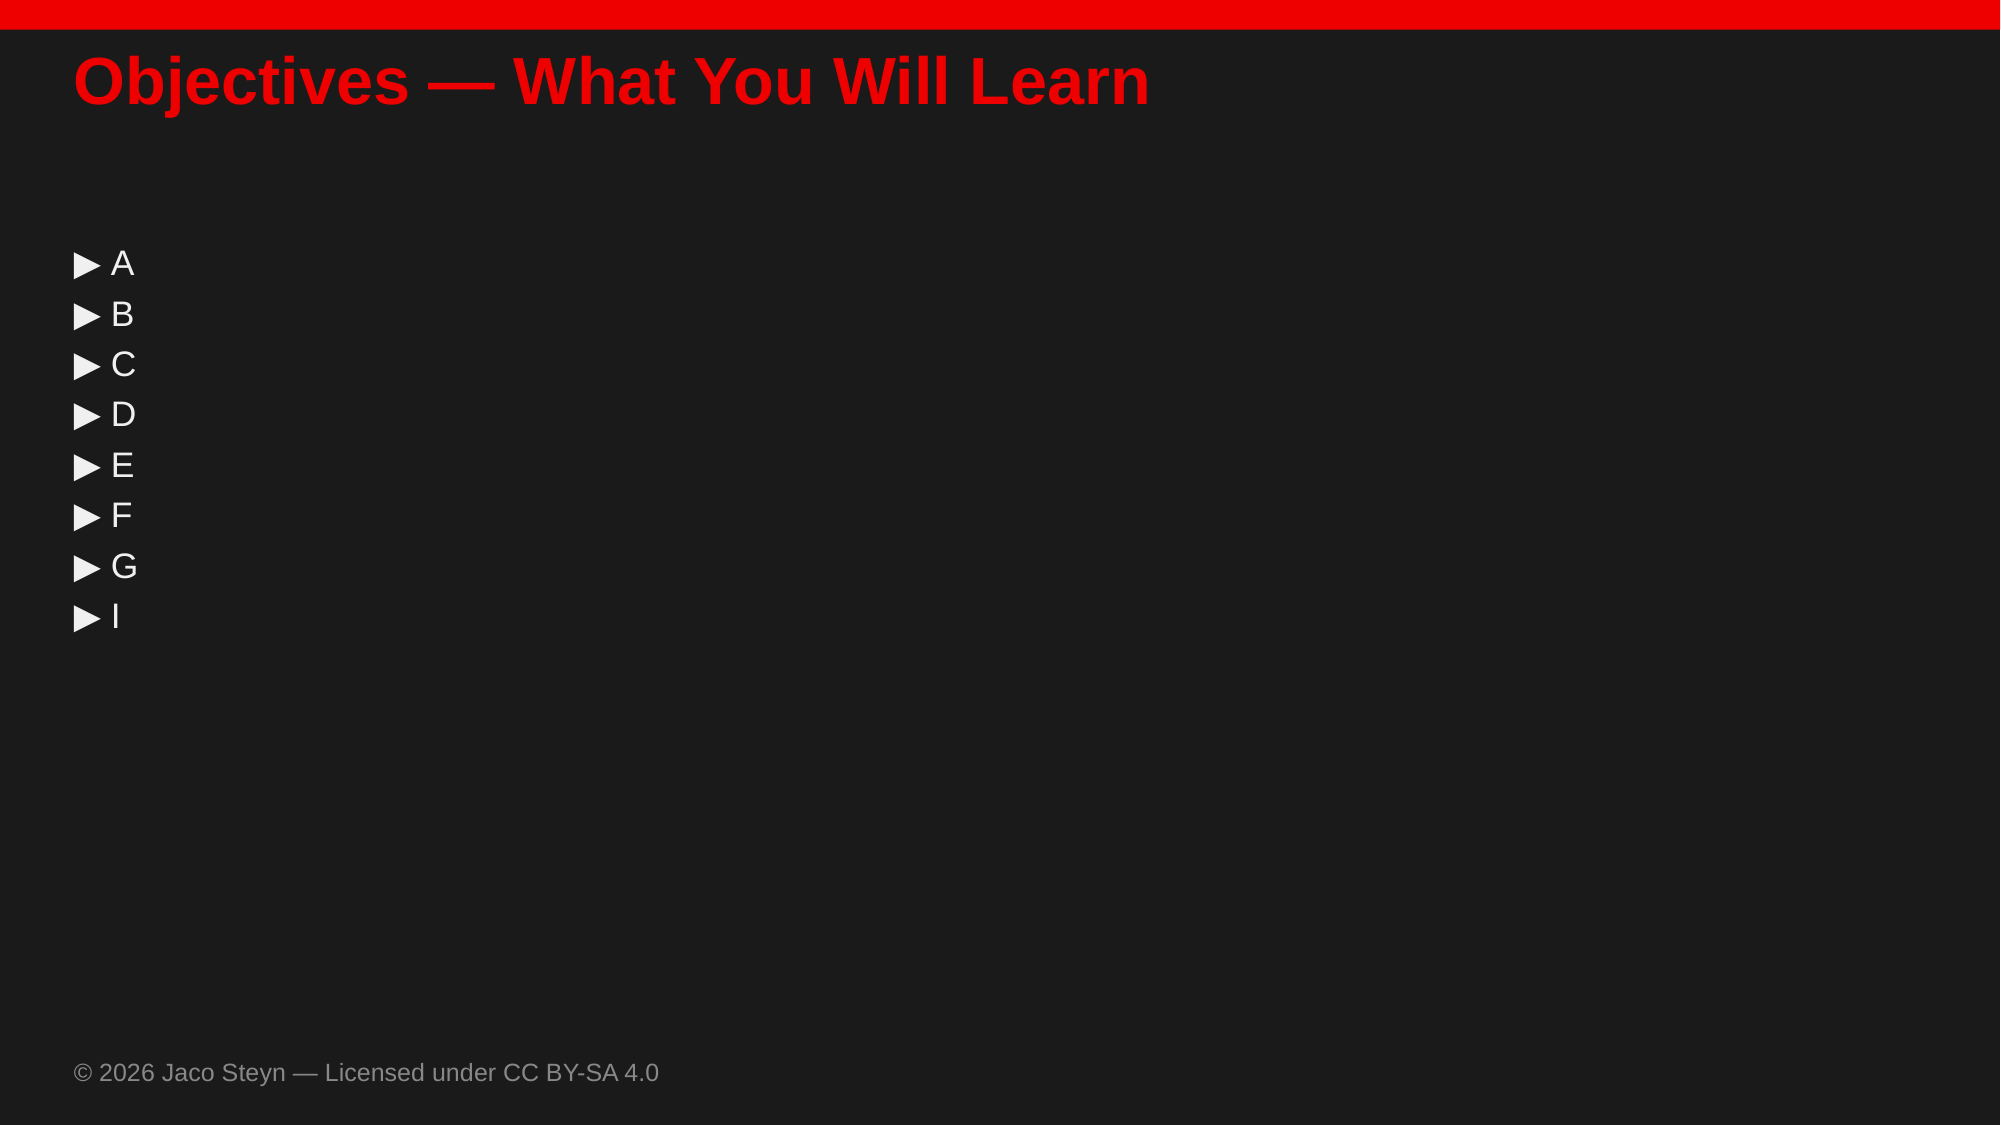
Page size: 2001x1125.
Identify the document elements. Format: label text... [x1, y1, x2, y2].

text_box Objectives — What You Will Learn [59, 36, 1942, 208]
text_box ▶ A ▶ B ▶ C ▶ D ▶ E ▶ F ▶ G ▶ I [59, 236, 1942, 1037]
text_box © 2026 Jaco Steyn — Licensed under CC BY-SA 4.0 [59, 1051, 1942, 1093]
text_box [0, 0, 2001, 30]
